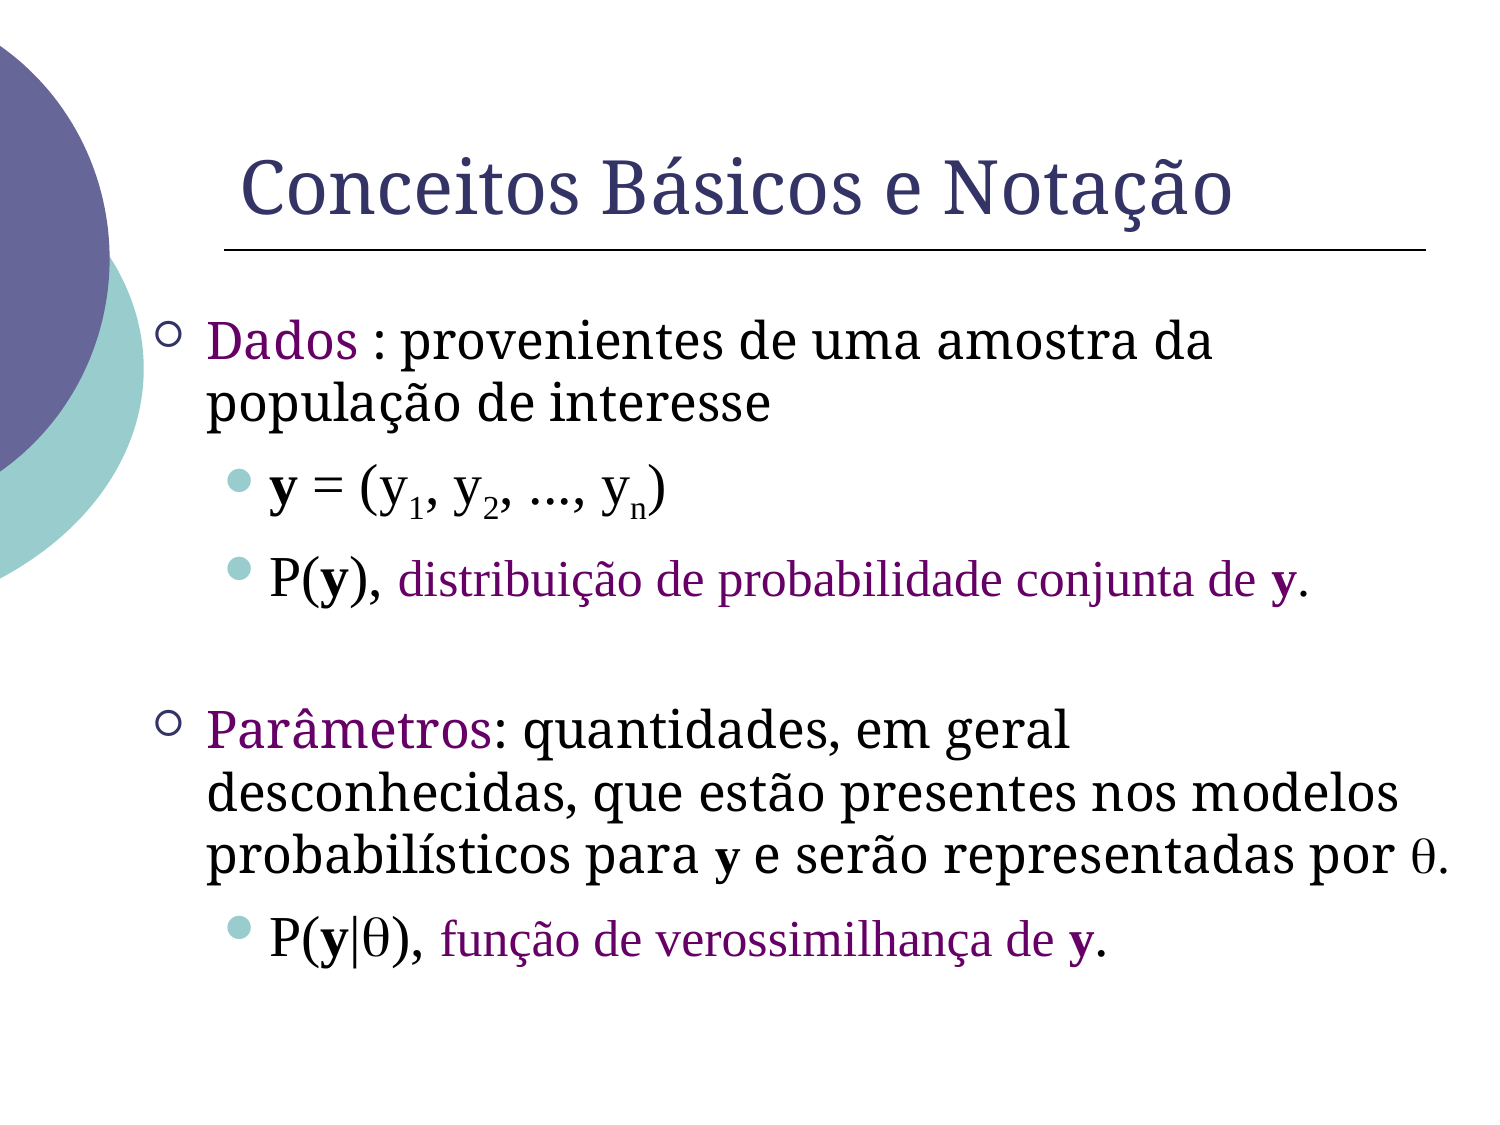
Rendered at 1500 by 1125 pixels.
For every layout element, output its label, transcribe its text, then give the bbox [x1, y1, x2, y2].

list Dados : provenientes de uma amostra da população de interesse y = (y1, y2, ..., yn) P(y), distribuição de probabilidade conjunta de y. Parâmetros: quantidades, em geral desconhecidas, que estão presentes nos modelos probabilísticos para y e serão representadas por . P(y|), função de verossimilhança de y. [137, 299, 1471, 1025]
title Conceitos Básicos e Notação [224, 49, 1425, 237]
